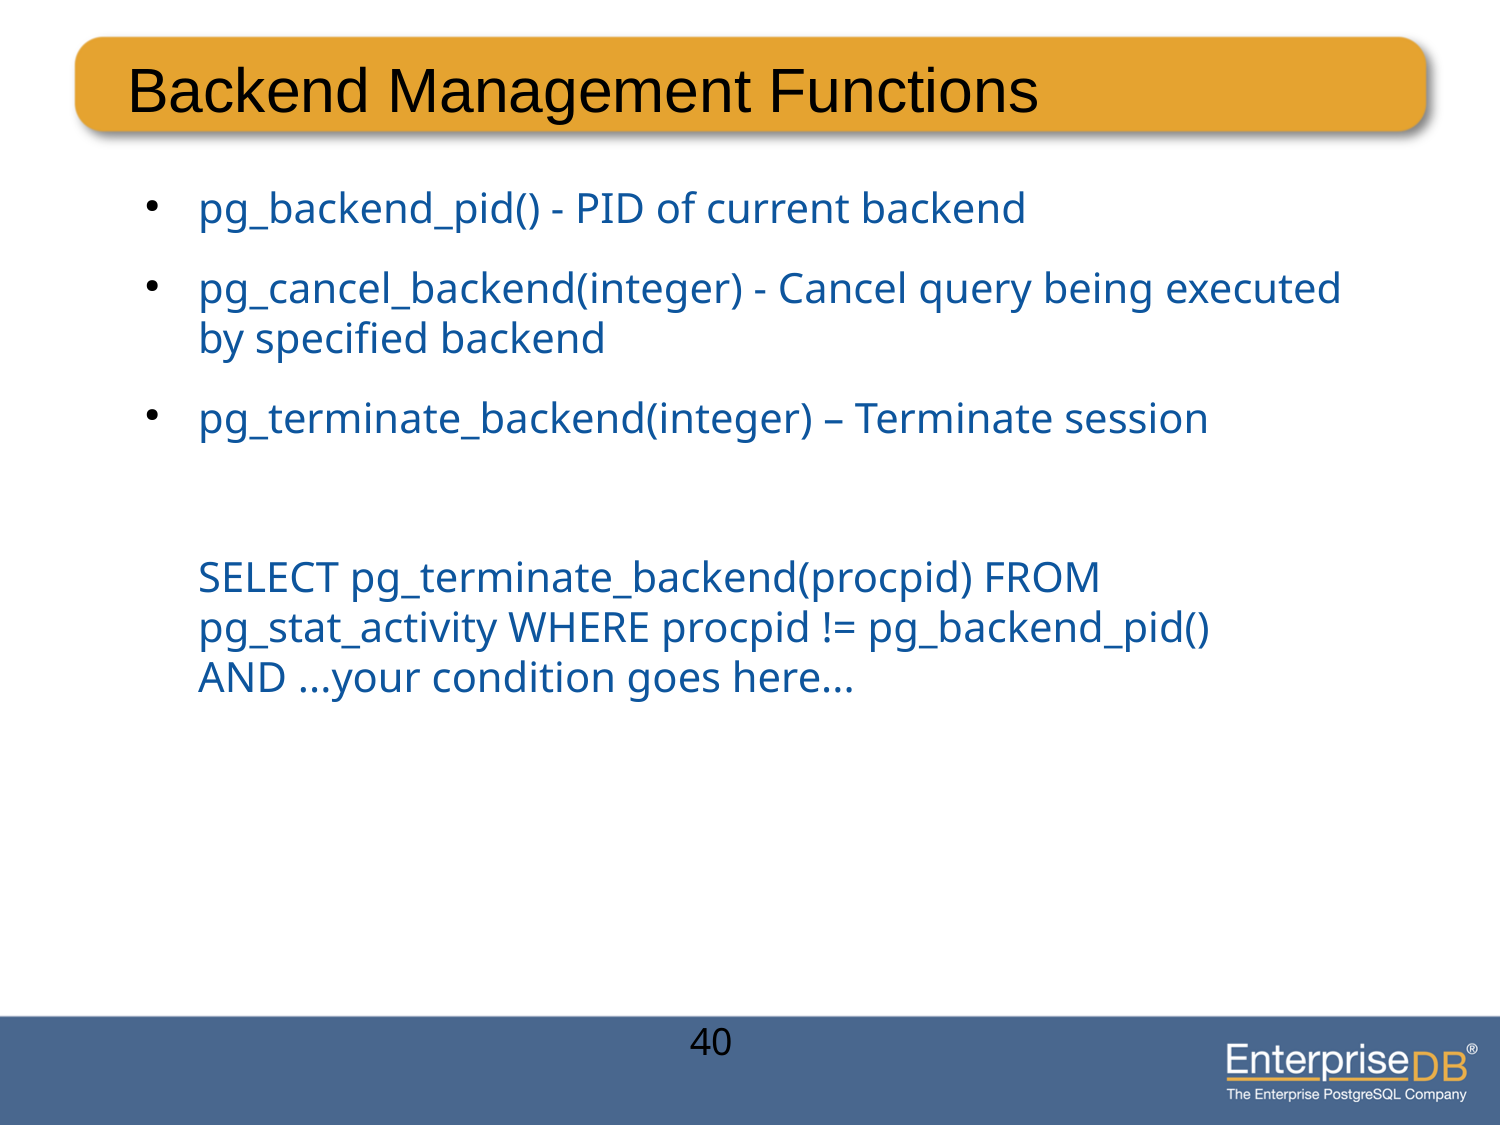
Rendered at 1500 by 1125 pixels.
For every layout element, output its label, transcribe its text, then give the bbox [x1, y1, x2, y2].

title Backend Management Functions [112, 37, 1388, 138]
slide_number <number> [675, 1010, 825, 1125]
picture [0, 0, 1500, 1125]
list pg_backend_pid() - PID of current backend pg_cancel_backend(integer) - Cancel query being executed by specified backend pg_terminate_backend(integer) – Terminate session SELECT pg_terminate_backend(procpid) FROM pg_stat_activity WHERE procpid != pg_backend_pid() AND ...your condition goes here... [112, 174, 1388, 963]
